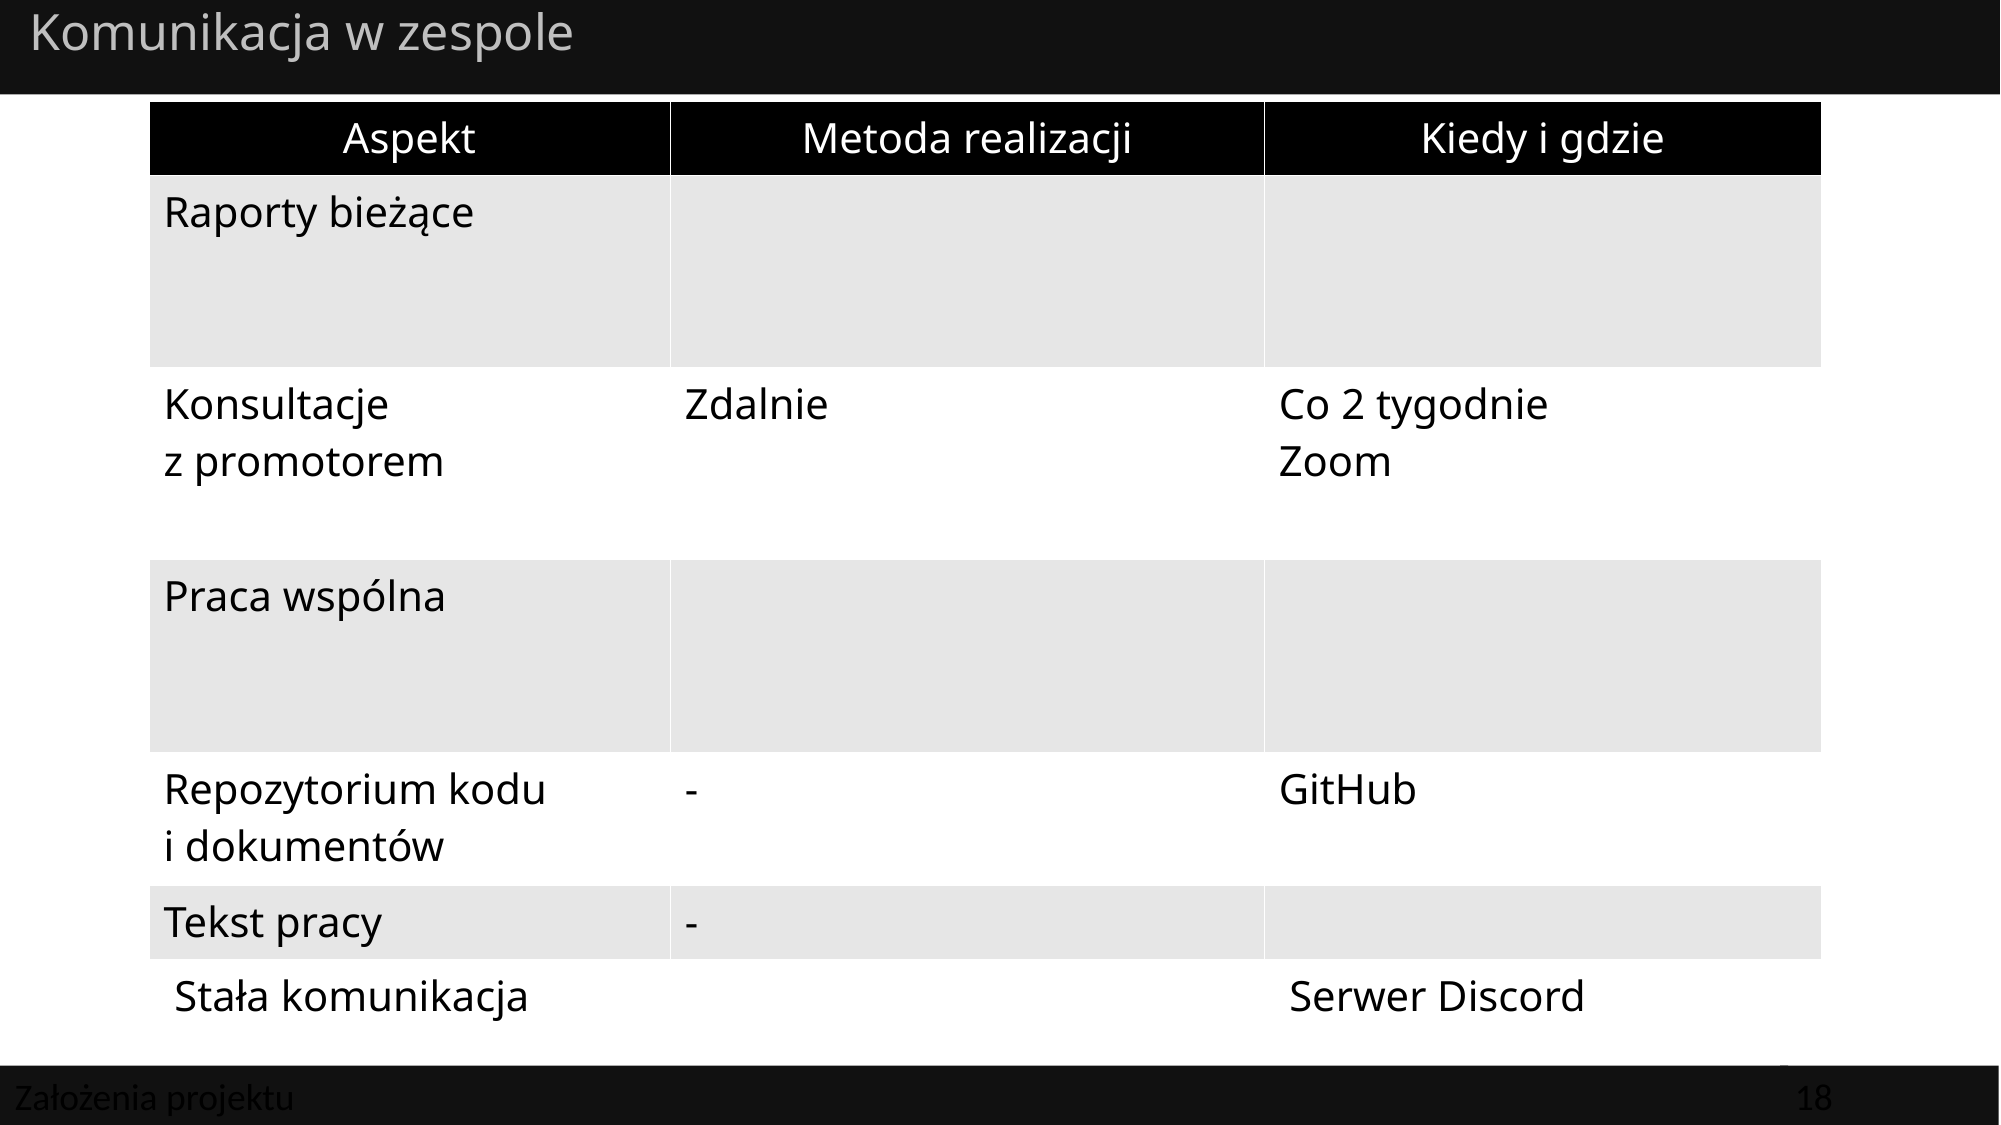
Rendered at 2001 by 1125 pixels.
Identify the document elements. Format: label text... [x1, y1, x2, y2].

table_cell - [671, 753, 1264, 885]
table_cell Tekst pracy [150, 886, 670, 959]
title Komunikacja w zespole [0, 0, 2000, 95]
table_cell Repozytorium kodu i dokumentów [150, 753, 670, 885]
table_cell Zdalnie [671, 368, 1264, 559]
table_header Aspekt [150, 102, 670, 175]
table_cell Praca wspólna [150, 560, 670, 752]
footer Założenia projektu [0, 1065, 1780, 1125]
table_cell Serwer Discord [1265, 960, 1821, 1033]
table_header Metoda realizacji [671, 102, 1264, 175]
table_cell [671, 960, 1264, 1033]
table_cell [1265, 176, 1821, 367]
table_cell GitHub [1265, 753, 1821, 885]
table_cell [1265, 886, 1821, 959]
table_cell Co 2 tygodnie Zoom [1265, 368, 1821, 559]
table_cell Stała komunikacja [150, 960, 670, 1033]
table_cell Raporty bieżące [150, 176, 670, 367]
table_cell - [671, 886, 1264, 959]
table_cell Konsultacje z promotorem [150, 368, 670, 559]
table_cell [671, 560, 1264, 752]
table_cell [1265, 560, 1821, 752]
table_cell [671, 176, 1264, 367]
slide_number <number> [1780, 1065, 1999, 1125]
table_header Kiedy i gdzie [1265, 102, 1821, 175]
